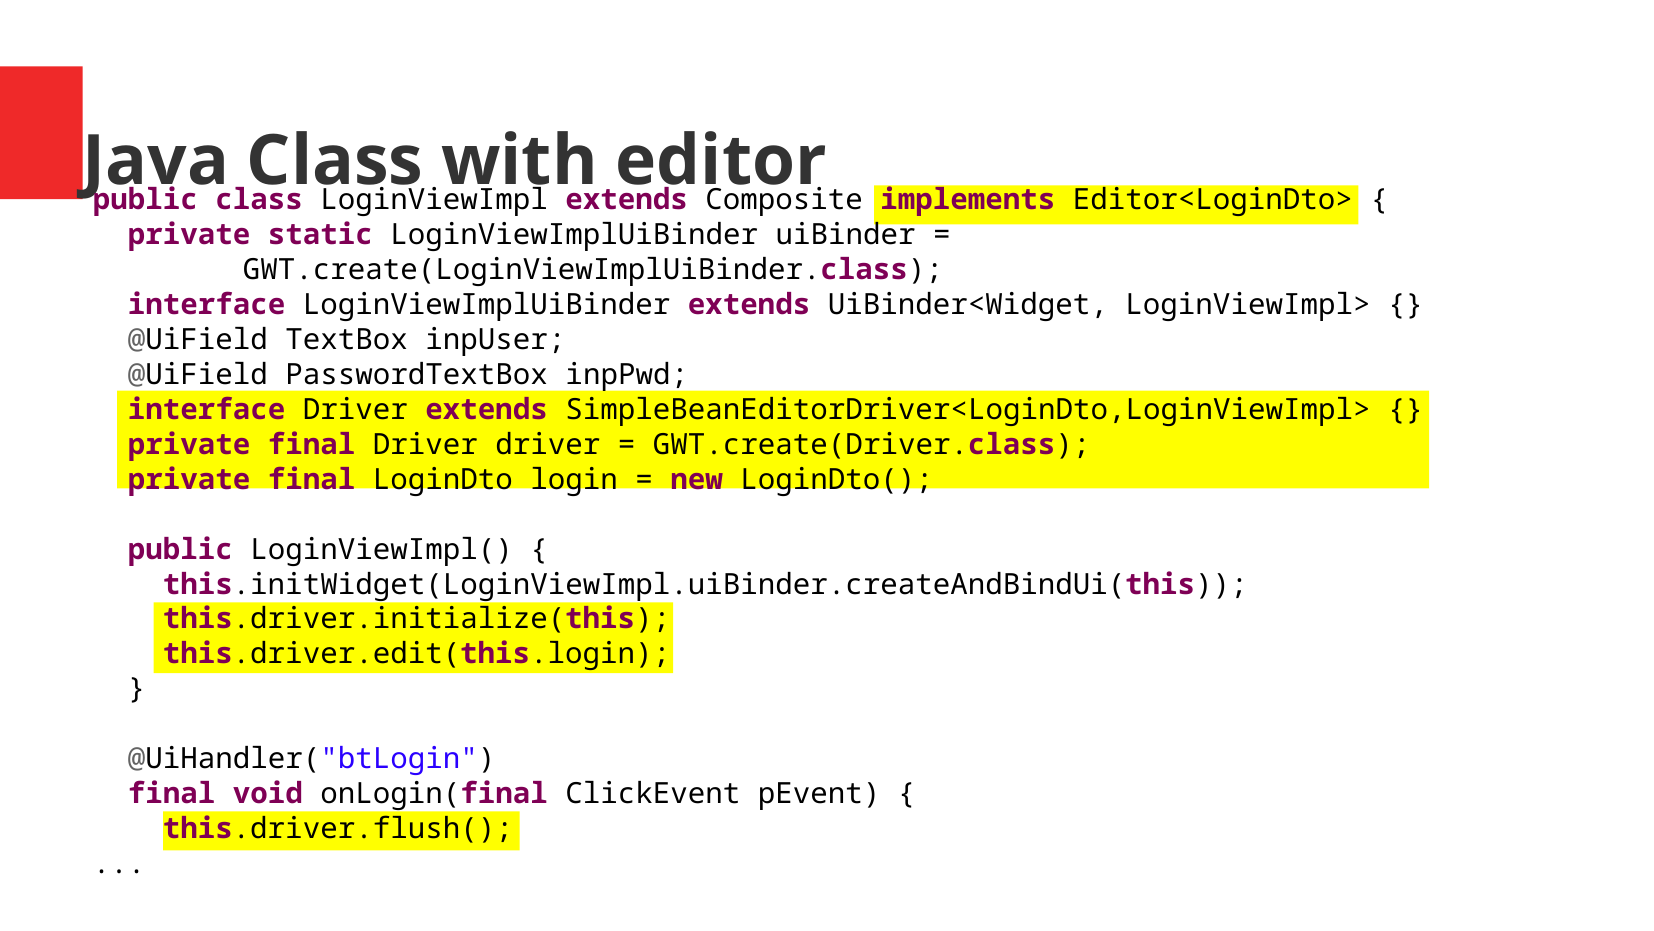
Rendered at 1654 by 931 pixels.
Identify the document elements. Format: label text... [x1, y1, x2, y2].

title Java Class with editor [82, 33, 1571, 172]
text_box public class LoginViewImpl extends Composite implements Editor<LoginDto> { private static LoginViewImplUiBinder uiBinder = GWT.create(LoginViewImplUiBinder.class); interface LoginViewImplUiBinder extends UiBinder<Widget, LoginViewImpl> {} @UiField TextBox inpUser; @UiField PasswordTextBox inpPwd; interface Driver extends SimpleBeanEditorDriver<LoginDto,LoginViewImpl> {} private final Driver driver = GWT.create(Driver.class); private final LoginDto login = new LoginDto(); public LoginViewImpl() { this.initWidget(LoginViewImpl.uiBinder.createAndBindUi(this)); this.driver.initialize(this); this.driver.edit(this.login); } @UiHandler("btLogin") final void onLogin(final ClickEvent pEvent) { this.driver.flush(); ... [78, 172, 1576, 888]
